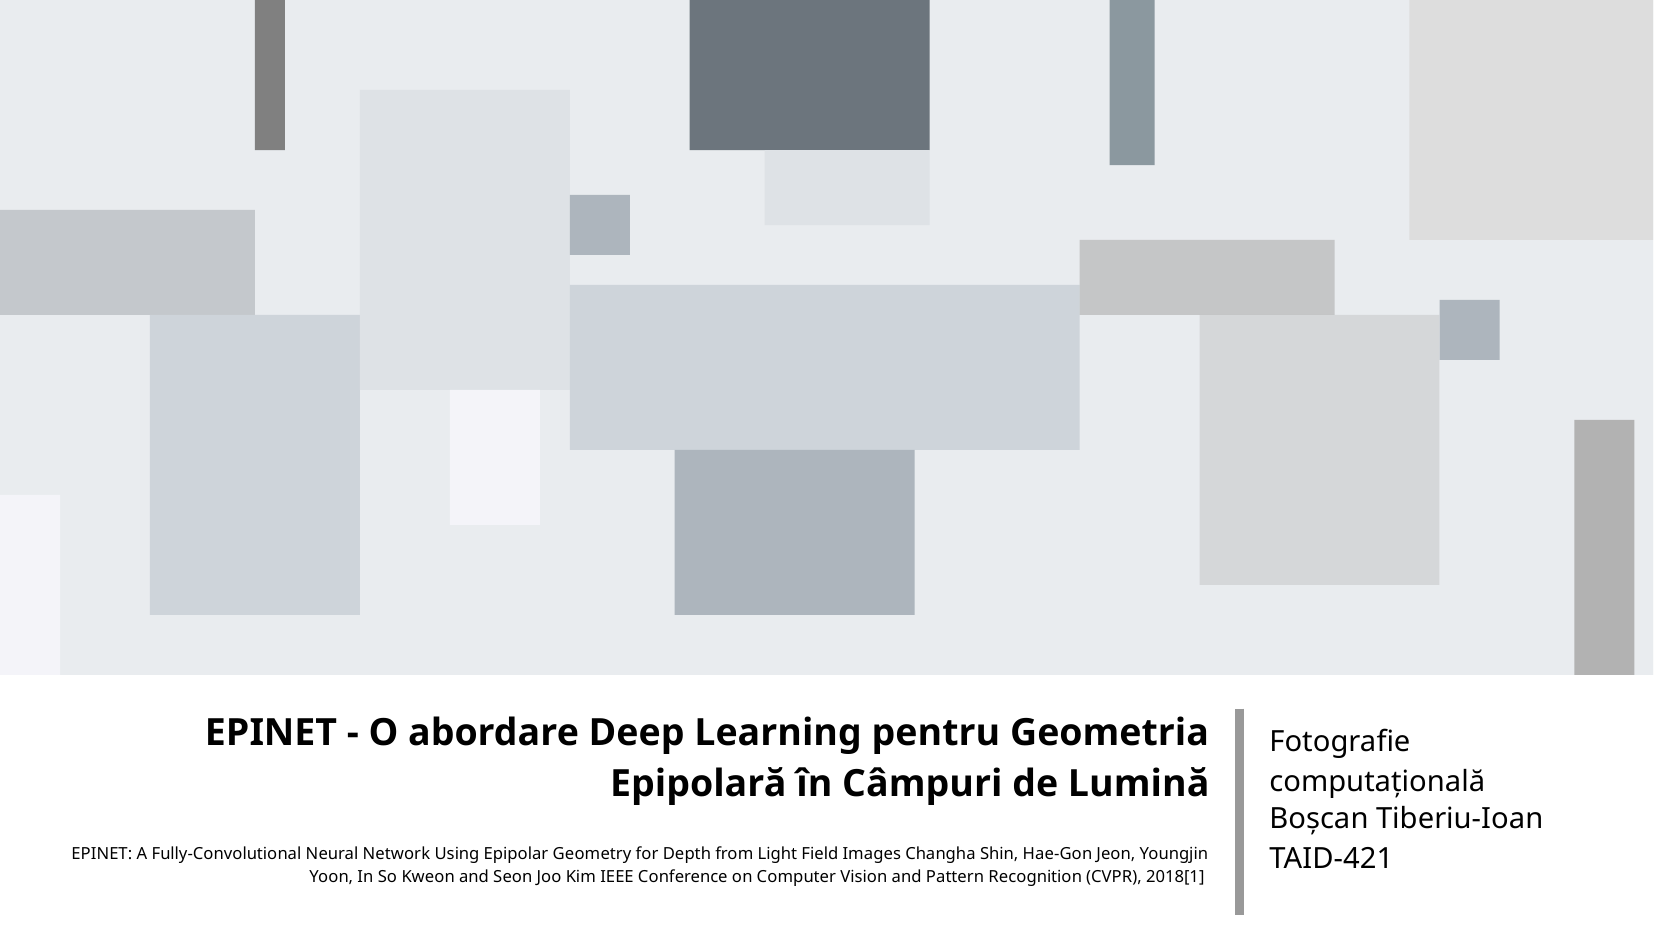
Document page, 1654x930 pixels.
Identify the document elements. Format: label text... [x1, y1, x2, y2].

subtitle EPINET: A Fully-Convolutional Neural Network Using Epipolar Geometry for Depth from Light Field Images Changha Shin, Hae-Gon Jeon, Youngjin Yoon, In So Kweon and Seon Joo Kim IEEE Conference on Computer Vision and Pattern Recognition (CVPR), 2018[1] [58, 835, 1211, 895]
title EPINET - O abordare Deep Learning pentru Geometria Epipolară în Câmpuri de Lumină [58, 694, 1211, 819]
